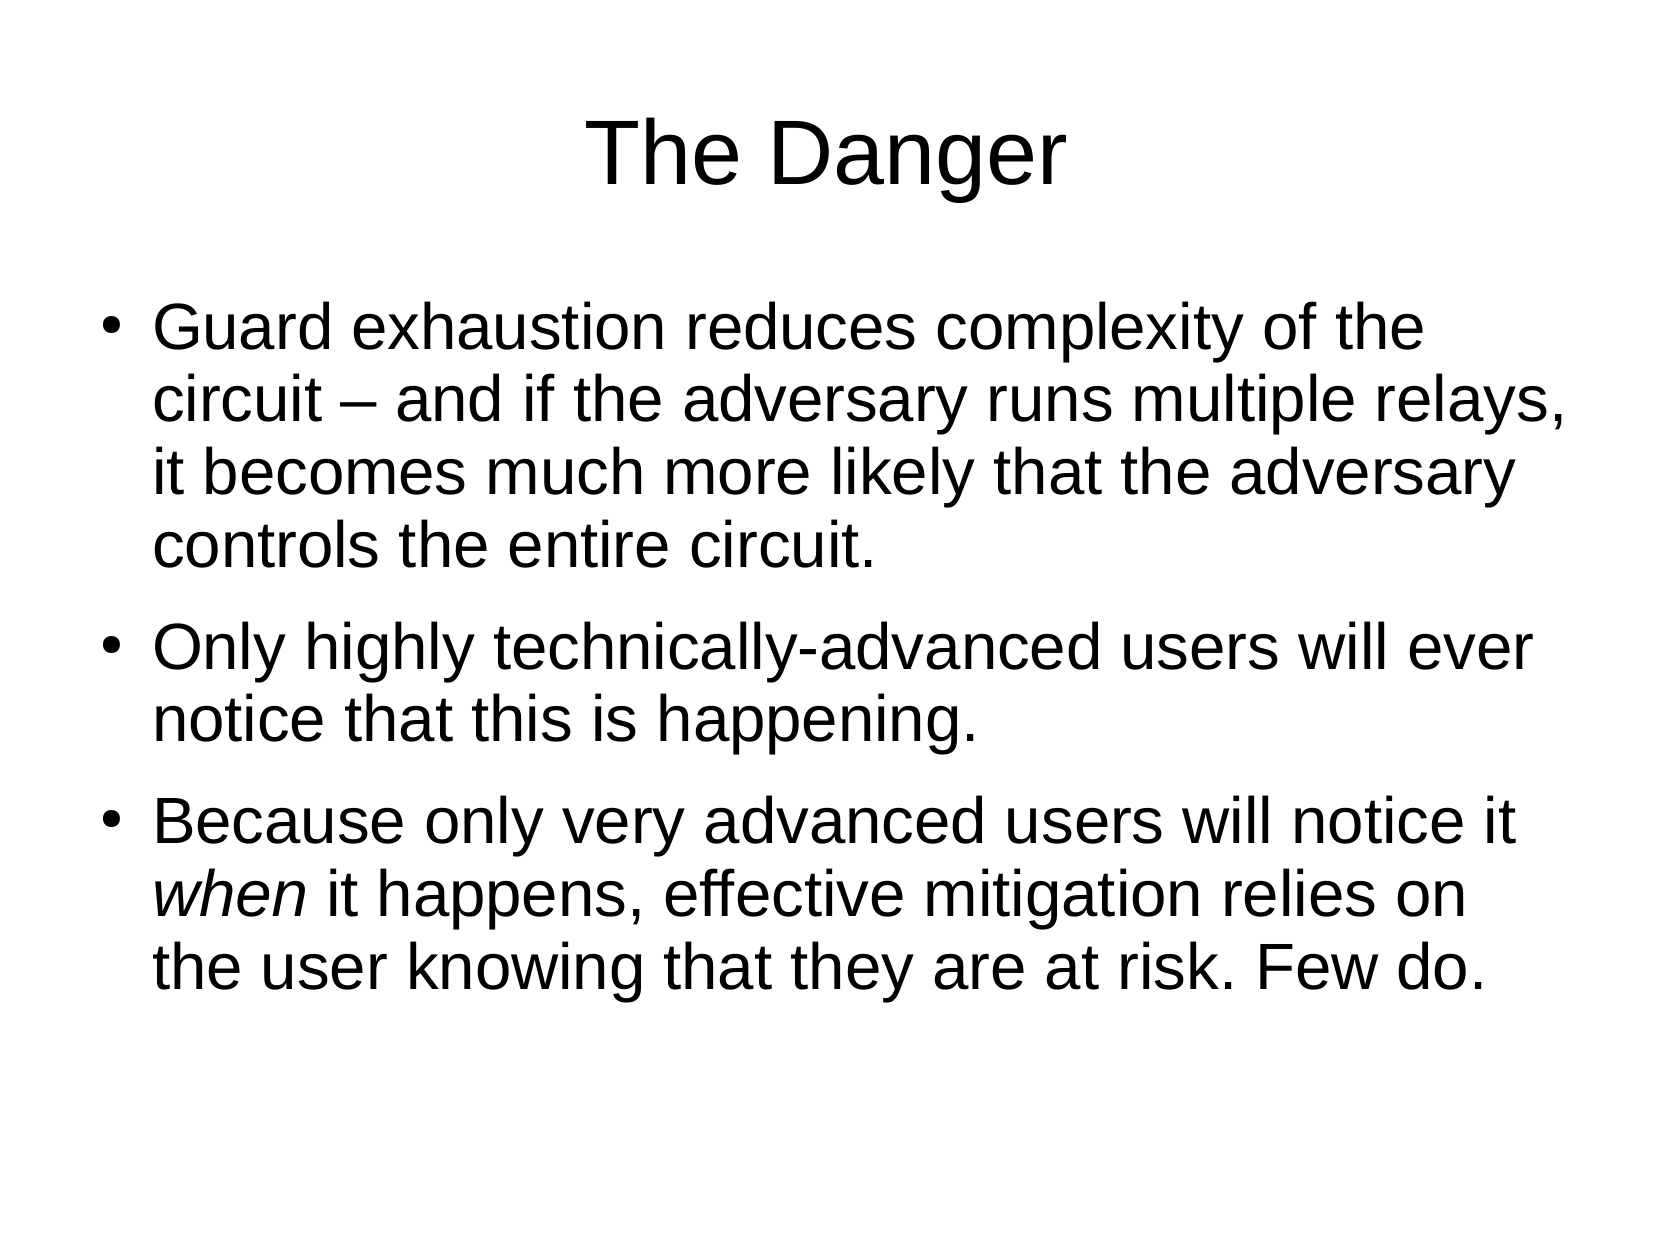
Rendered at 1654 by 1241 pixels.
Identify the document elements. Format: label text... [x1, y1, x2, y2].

title The Danger [82, 49, 1571, 257]
list Guard exhaustion reduces complexity of the circuit – and if the adversary runs multiple relays, it becomes much more likely that the adversary controls the entire circuit. Only highly technically-advanced users will ever notice that this is happening. Because only very advanced users will notice it when it happens, effective mitigation relies on the user knowing that they are at risk. Few do. [82, 290, 1571, 1010]
